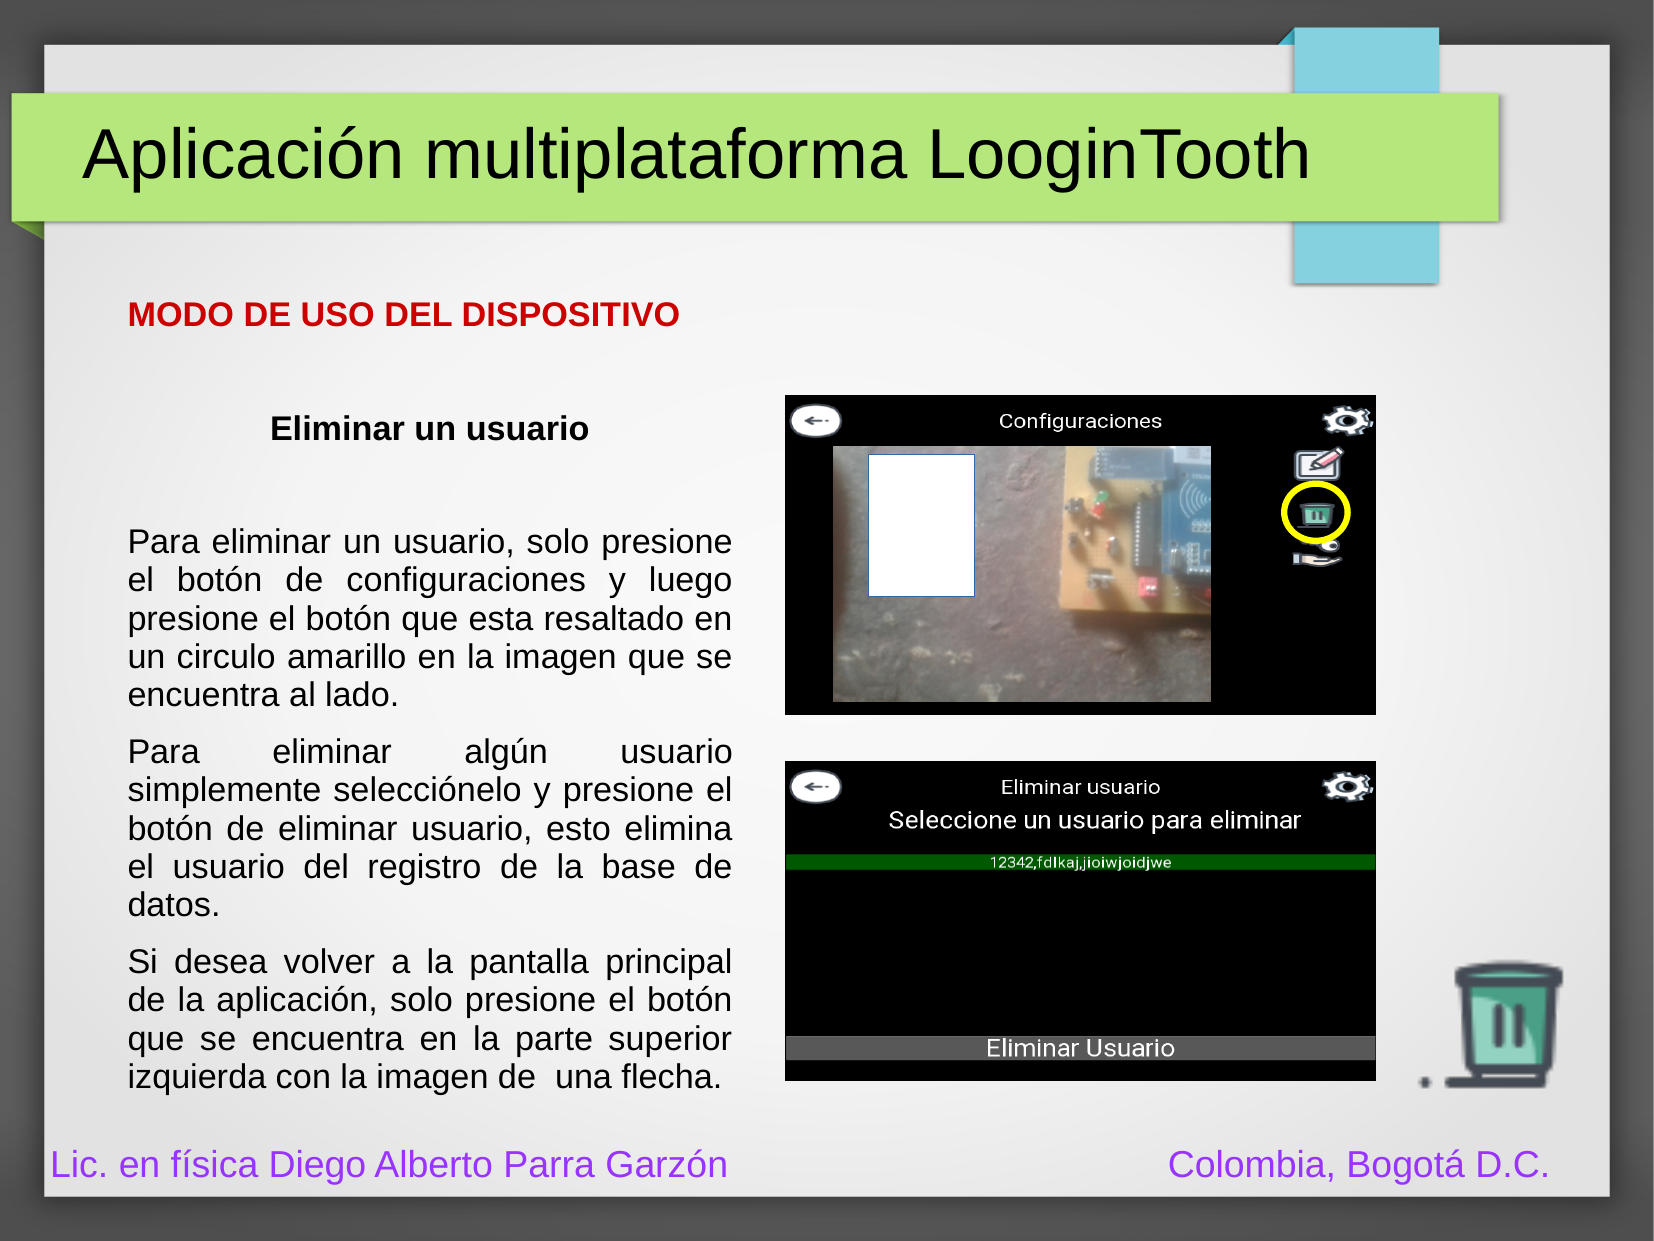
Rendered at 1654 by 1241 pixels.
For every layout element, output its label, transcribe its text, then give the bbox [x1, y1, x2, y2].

list MODO DE USO DEL DISPOSITIVO Eliminar un usuario Para eliminar un usuario, solo presione el botón de configuraciones y luego presione el botón que esta resaltado en un circulo amarillo en la imagen que se encuentra al lado. Para eliminar algún usuario simplemente selecciónelo y presione el botón de eliminar usuario, esto elimina el usuario del registro de la base de datos. Si desea volver a la pantalla principal de la aplicación, solo presione el botón que se encuentra en la parte superior izquierda con la imagen de una flecha. [82, 295, 733, 1123]
title Aplicación multiplataforma LooginTooth [82, 74, 1394, 233]
text_box Lic. en física Diego Alberto Parra Garzón Colombia, Bogotá D.C. [35, 1136, 1607, 1194]
text_box [868, 454, 975, 597]
picture [0, 0, 1654, 1241]
